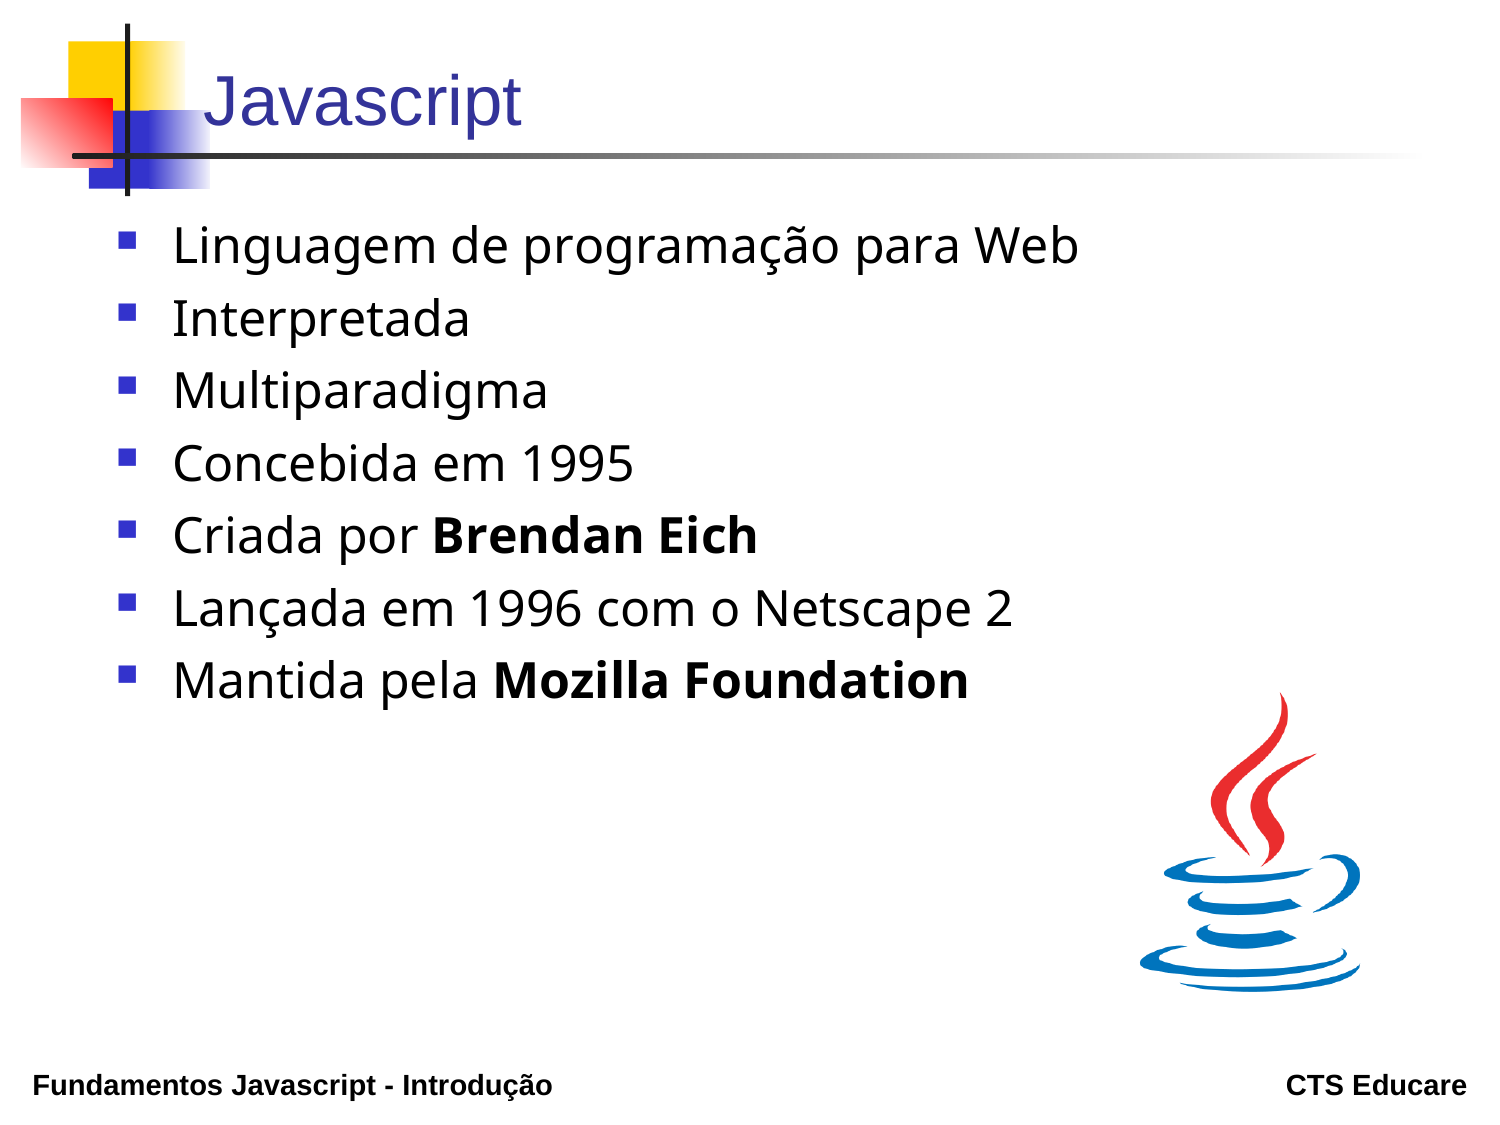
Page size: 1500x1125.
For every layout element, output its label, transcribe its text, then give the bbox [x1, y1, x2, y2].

title Javascript [188, 46, 1468, 149]
list Linguagem de programação para Web Interpretada Multiparadigma Concebida em 1995 Criada por Brendan Eich Lançada em 1996 com o Netscape 2 Mantida pela Mozilla Foundation [100, 206, 1447, 1024]
picture [1133, 692, 1367, 1003]
